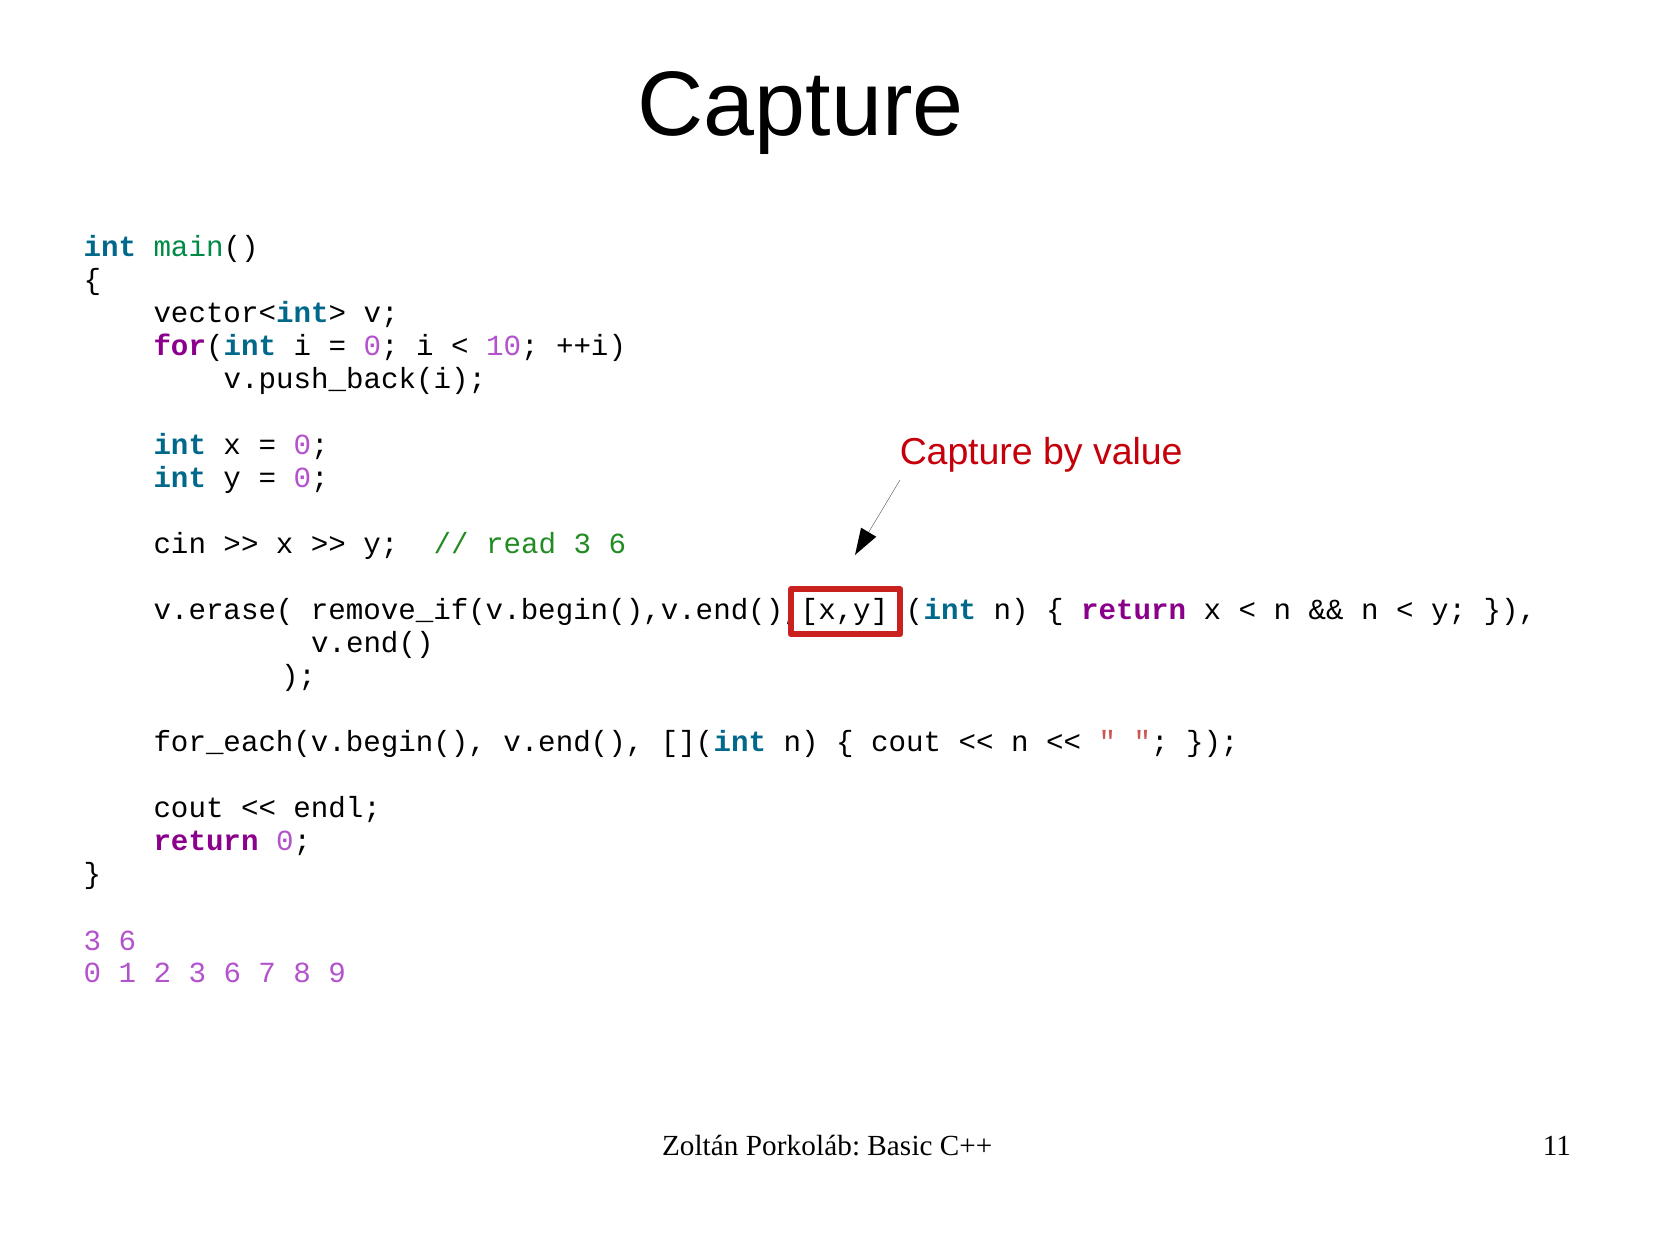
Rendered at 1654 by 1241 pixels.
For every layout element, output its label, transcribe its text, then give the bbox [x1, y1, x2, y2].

text_box Capture by value [885, 423, 1198, 481]
title Capture [56, 0, 1546, 208]
text_box int main() { vector<int> v; for(int i = 0; i < 10; ++i) v.push_back(i); int x = 0; int y = 0; cin >> x >> y; // read 3 6 v.erase( remove_if(v.begin(),v.end(),[x,y] (int n) { return x < n && n < y; }), v.end() ); for_each(v.begin(), v.end(), [](int n) { cout << n << " "; }); cout << endl; return 0; } 3 6 0 1 2 3 6 7 8 9 [68, 225, 1654, 1216]
text_box [791, 589, 901, 635]
